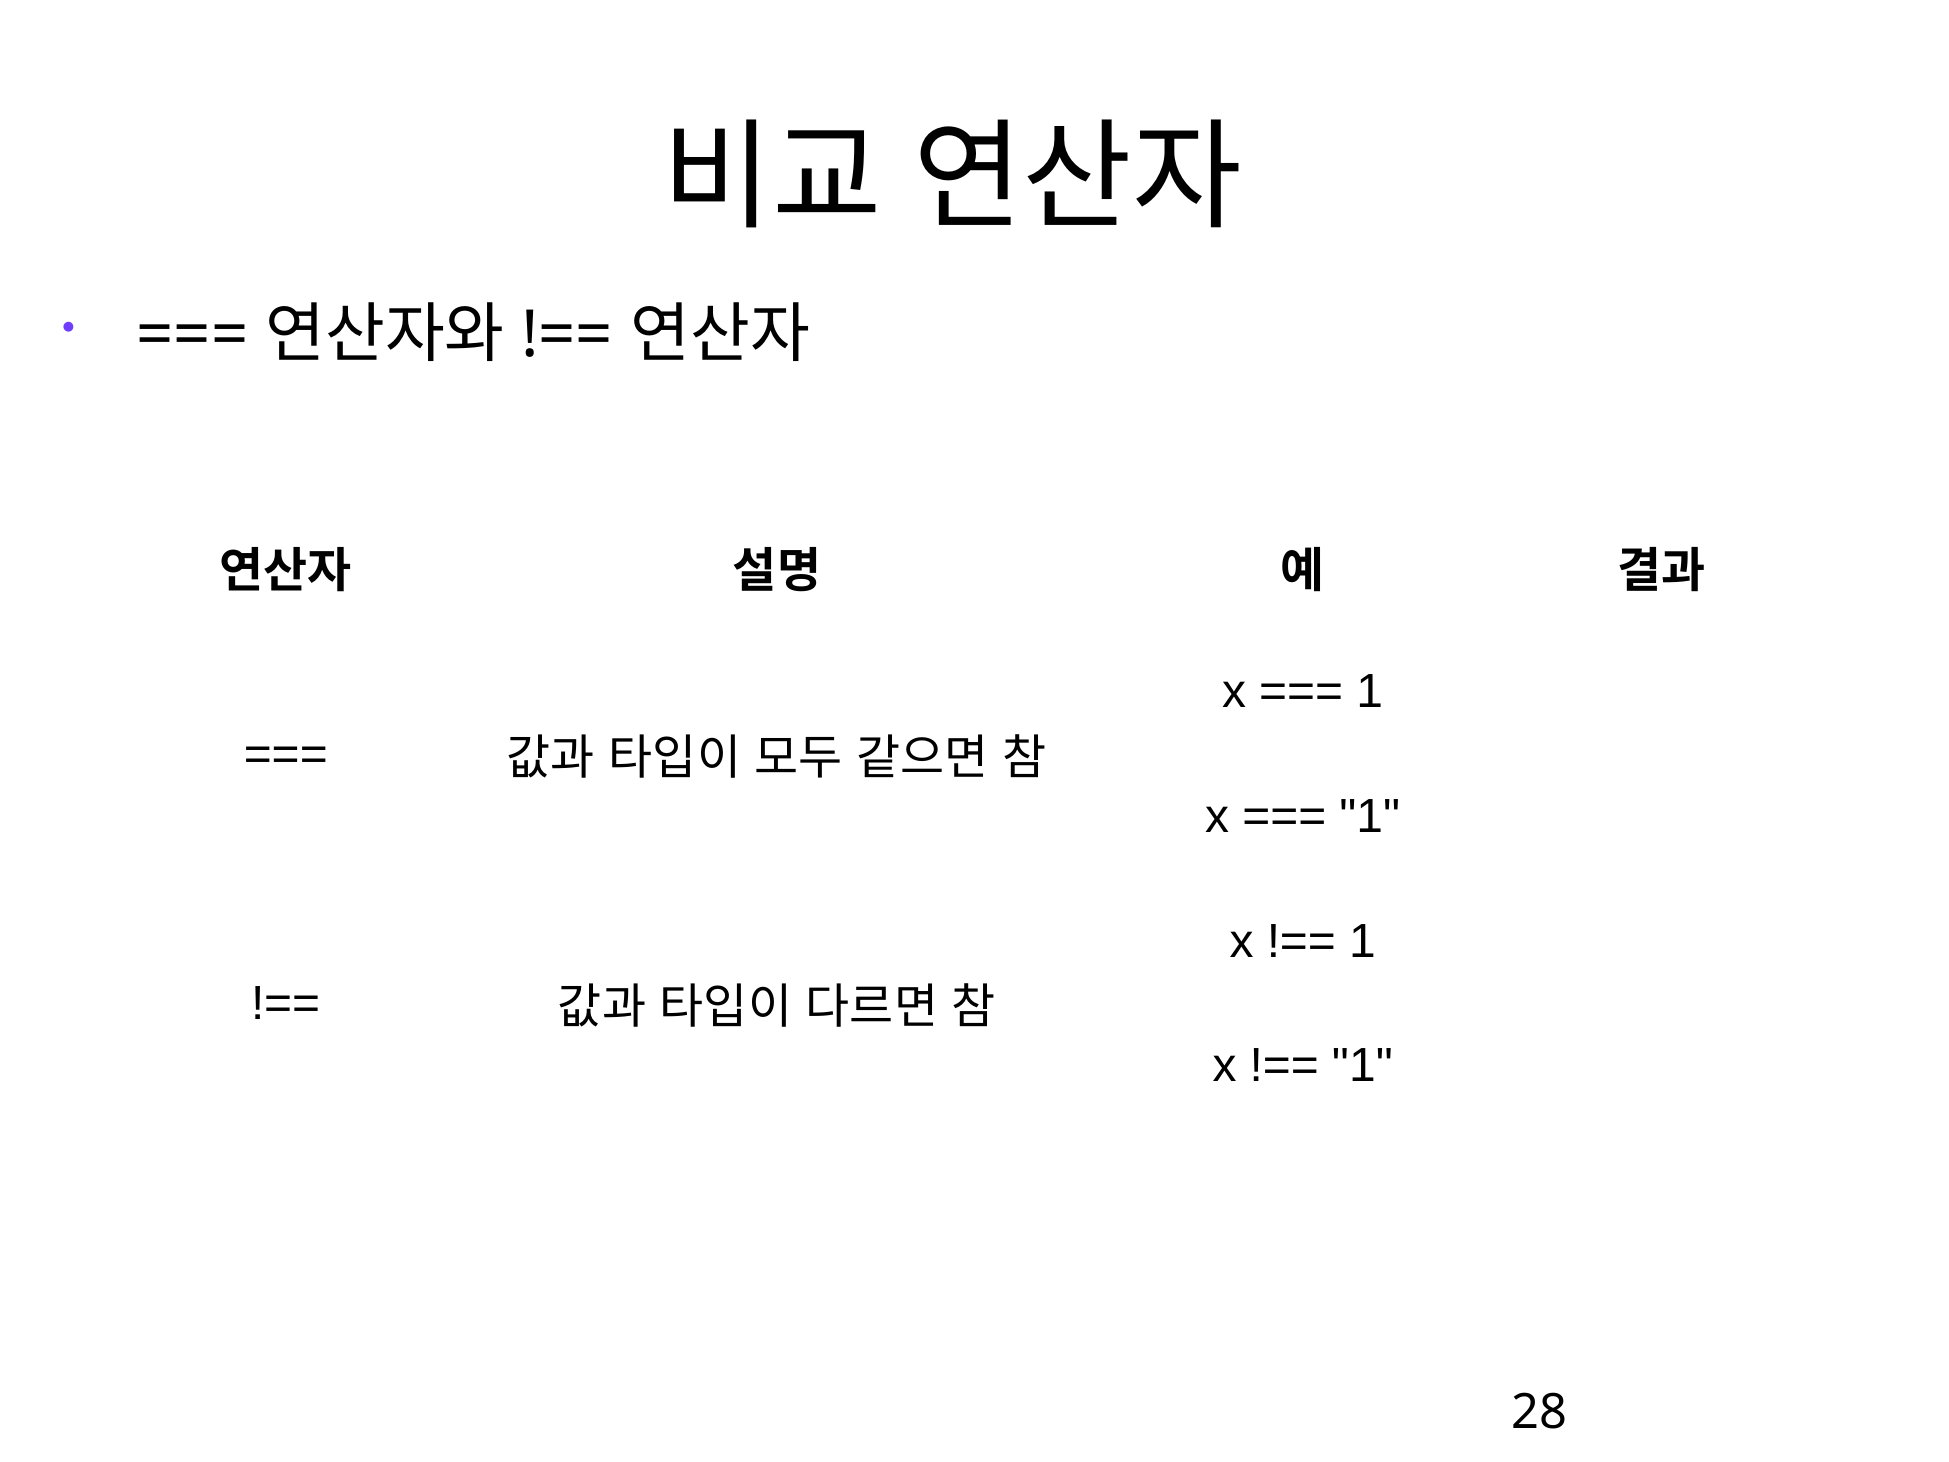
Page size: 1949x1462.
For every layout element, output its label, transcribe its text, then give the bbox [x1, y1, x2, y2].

title 비교 연산자 [156, 92, 1749, 255]
table_cell x === "1" [1117, 754, 1489, 878]
table_cell [1489, 1003, 1835, 1128]
table_cell x !== 1 [1117, 878, 1489, 1003]
table_cell [1489, 754, 1835, 878]
table_header 예 [1117, 504, 1489, 629]
table_cell 값과 타입이 모두 같으면 참 [438, 629, 1117, 878]
table_cell === [133, 629, 438, 878]
table_cell 값과 타입이 다르면 참 [438, 878, 1117, 1128]
table_cell x === 1 [1117, 629, 1489, 754]
table_header 연산자 [133, 504, 438, 629]
slide_number <숫자> [1496, 1372, 1899, 1462]
table_cell x !== "1" [1117, 1003, 1489, 1128]
table_cell [1489, 878, 1835, 1003]
table_header 결과 [1489, 504, 1835, 629]
table_header 설명 [438, 504, 1117, 629]
table_cell !== [133, 878, 438, 1128]
table_cell [1489, 629, 1835, 754]
list === 연산자와 !== 연산자 [48, 284, 1897, 1343]
